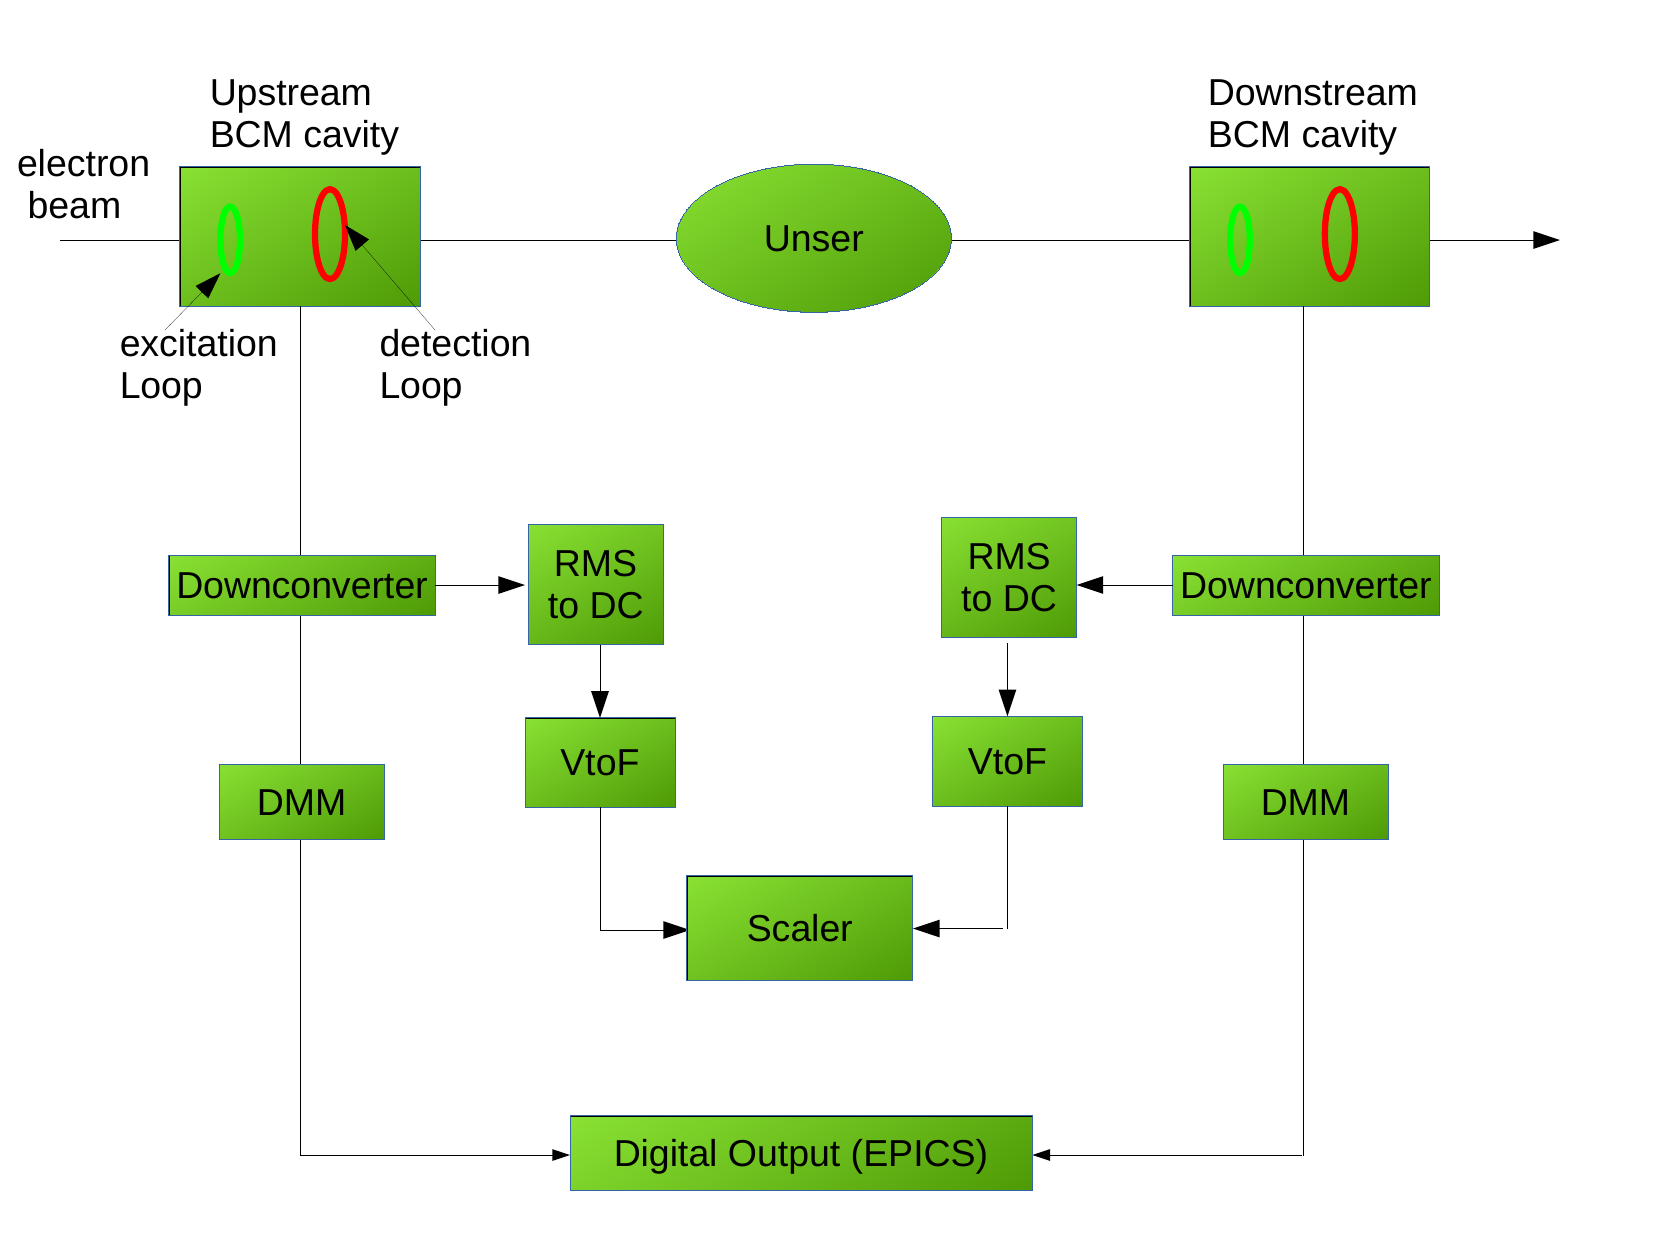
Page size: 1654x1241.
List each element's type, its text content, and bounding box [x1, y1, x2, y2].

text_box VtoF [932, 716, 1083, 807]
text_box RMS to DC [528, 524, 664, 645]
text_box Upstream BCM cavity [195, 63, 415, 162]
text_box [179, 166, 421, 307]
text_box DMM [1223, 764, 1389, 840]
text_box Downstream BCM cavity [1193, 63, 1433, 162]
text_box Downconverter [168, 555, 436, 616]
text_box DMM [219, 764, 385, 840]
text_box detection Loop [364, 315, 547, 413]
text_box [319, 193, 341, 275]
text_box electron beam [2, 135, 166, 233]
text_box [1189, 166, 1430, 307]
text_box excitation Loop [105, 315, 293, 413]
text_box Downconverter [1172, 555, 1440, 616]
text_box Digital Output (EPICS) [570, 1115, 1033, 1191]
text_box Unser [676, 164, 952, 313]
text_box Scaler [686, 875, 913, 981]
text_box VtoF [525, 717, 676, 808]
text_box RMS to DC [941, 517, 1077, 638]
